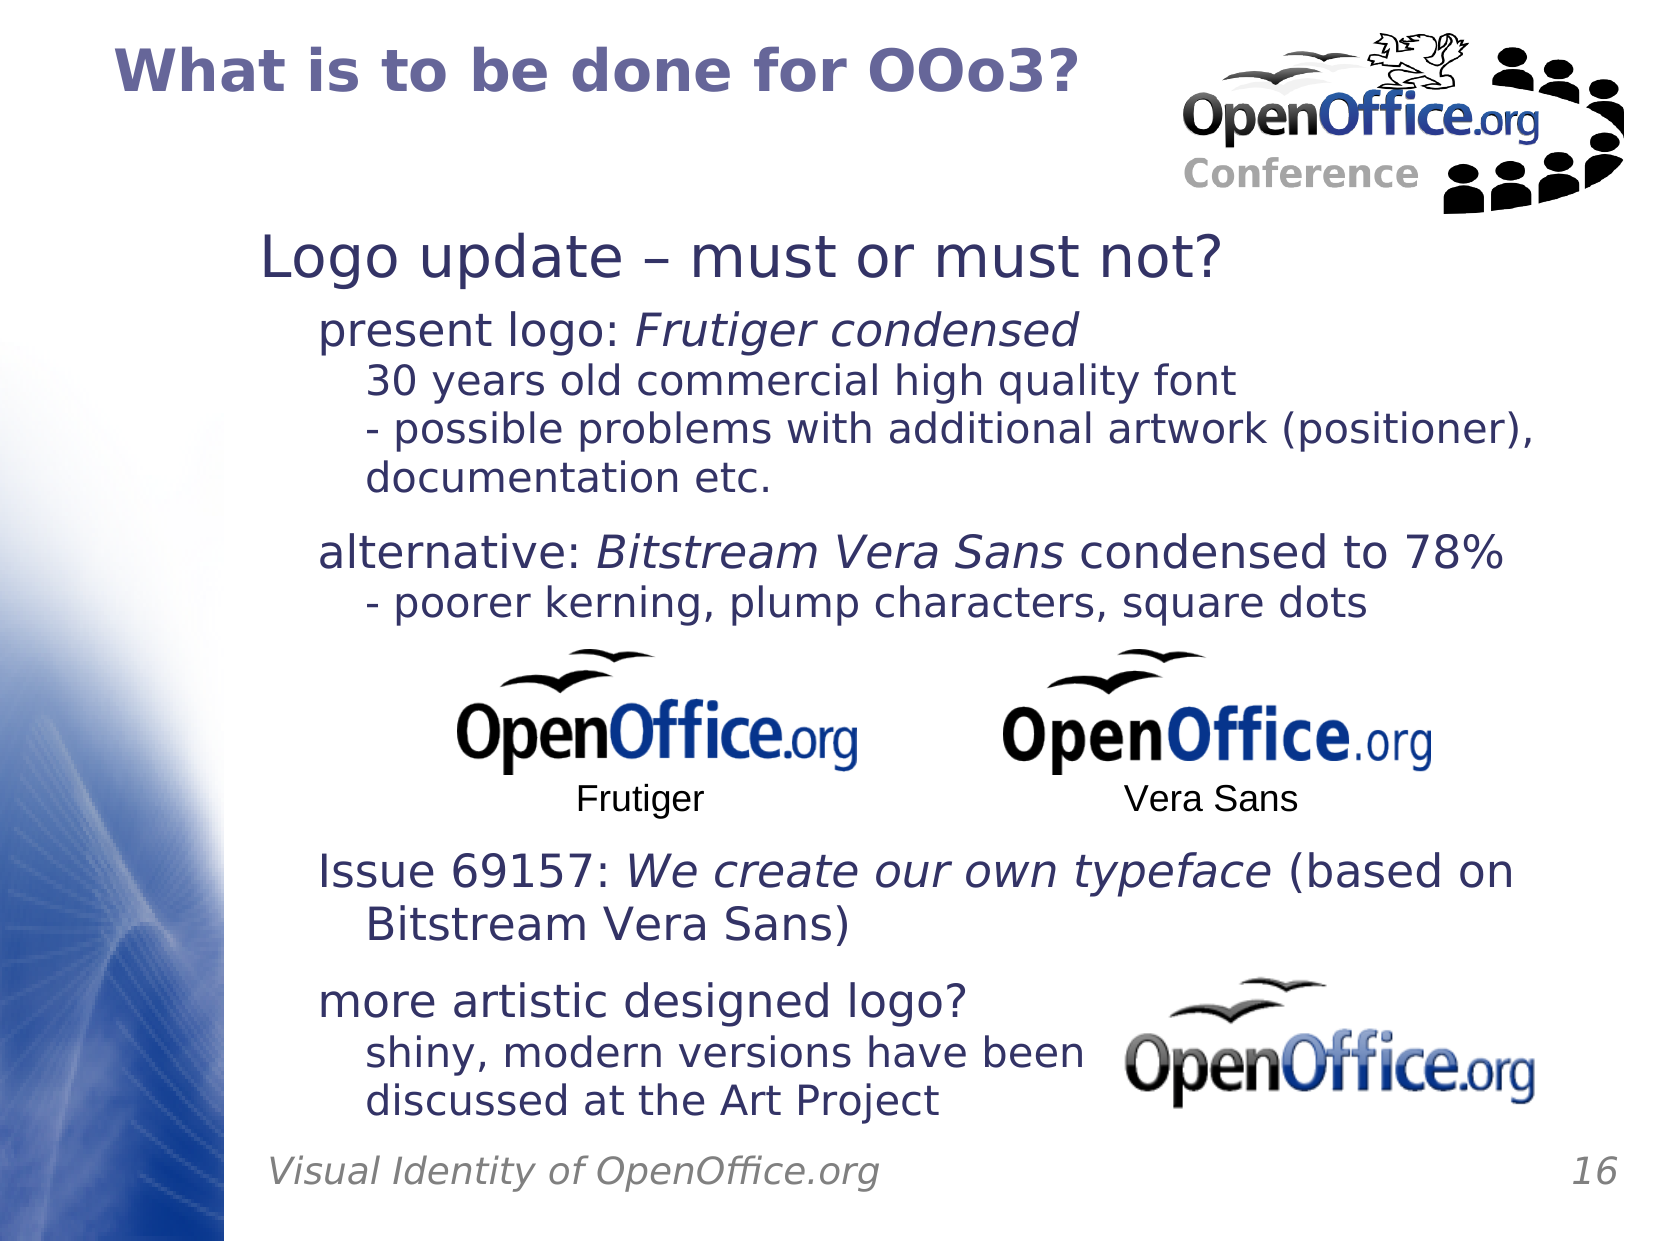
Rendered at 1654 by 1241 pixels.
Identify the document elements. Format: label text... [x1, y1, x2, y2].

picture [0, 0, 224, 1241]
title What is to be done for OOo3? [24, 15, 1123, 129]
picture [457, 649, 857, 775]
text_box Frutiger Vera Sans [561, 769, 1418, 827]
list Logo update – must or must not? present logo: Frutiger condensed 30 years old commercial high quality font - possible problems with additional artwork (positioner), documentation etc. alternative: Bitstream Vera Sans condensed to 78% - poorer kerning, plump characters, square dots Issue 69157: We create our own typeface (based on Bitstream Vera Sans) more artistic designed logo? shiny, modern versions have been discussed at the Art Project [223, 223, 1619, 1133]
picture [1122, 974, 1538, 1112]
picture [1183, 33, 1624, 214]
picture [1003, 649, 1431, 775]
